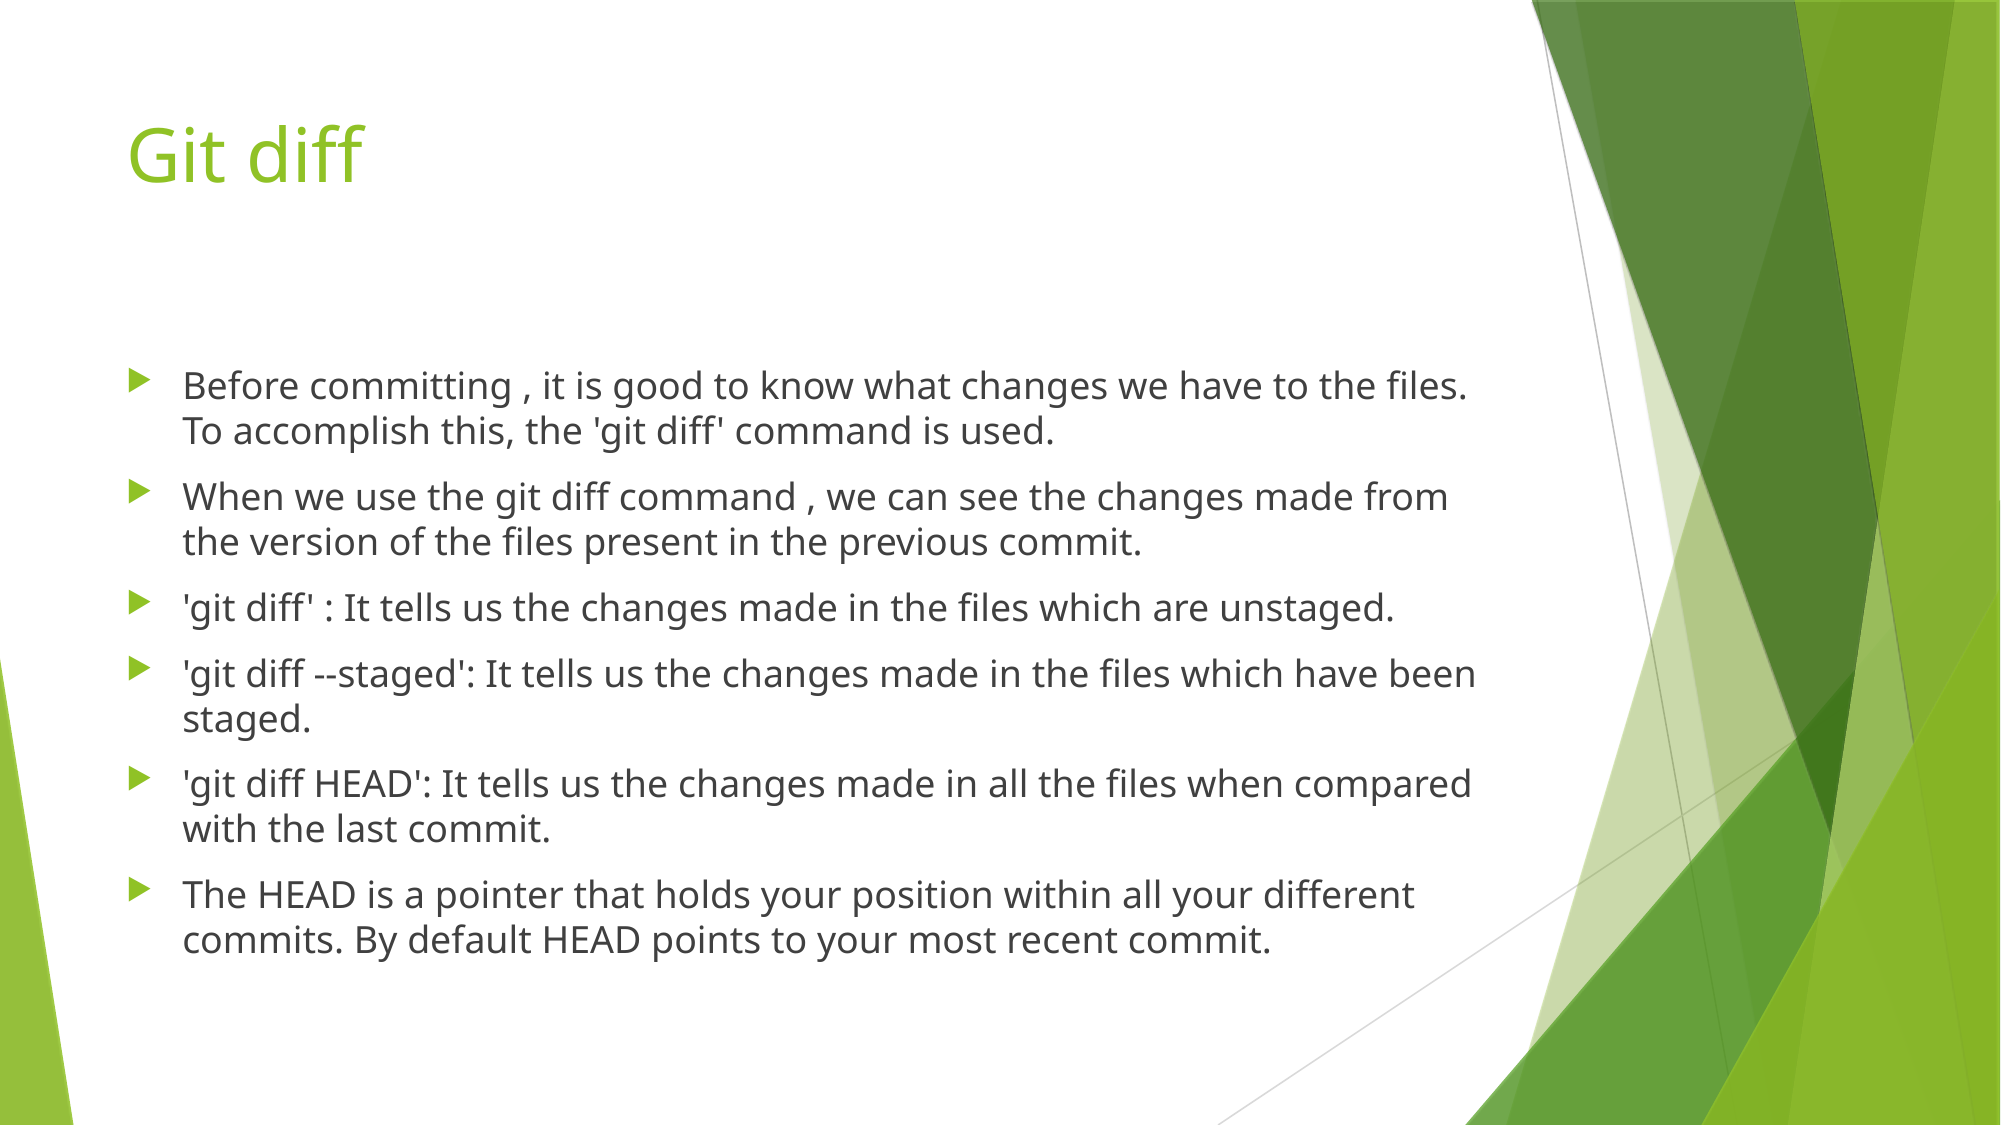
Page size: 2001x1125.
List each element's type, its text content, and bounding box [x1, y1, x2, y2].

list Before committing , it is good to know what changes we have to the files. To accomplish this, the 'git diff' command is used. When we use the git diff command , we can see the changes made from the version of the files present in the previous commit. 'git diff' : It tells us the changes made in the files which are unstaged. 'git diff --staged': It tells us the changes made in the files which have been staged. 'git diff HEAD': It tells us the changes made in all the files when compared with the last commit. The HEAD is a pointer that holds your position within all your different commits. By default HEAD points to your most recent commit. [111, 354, 1522, 992]
title Git diff [111, 99, 1522, 317]
